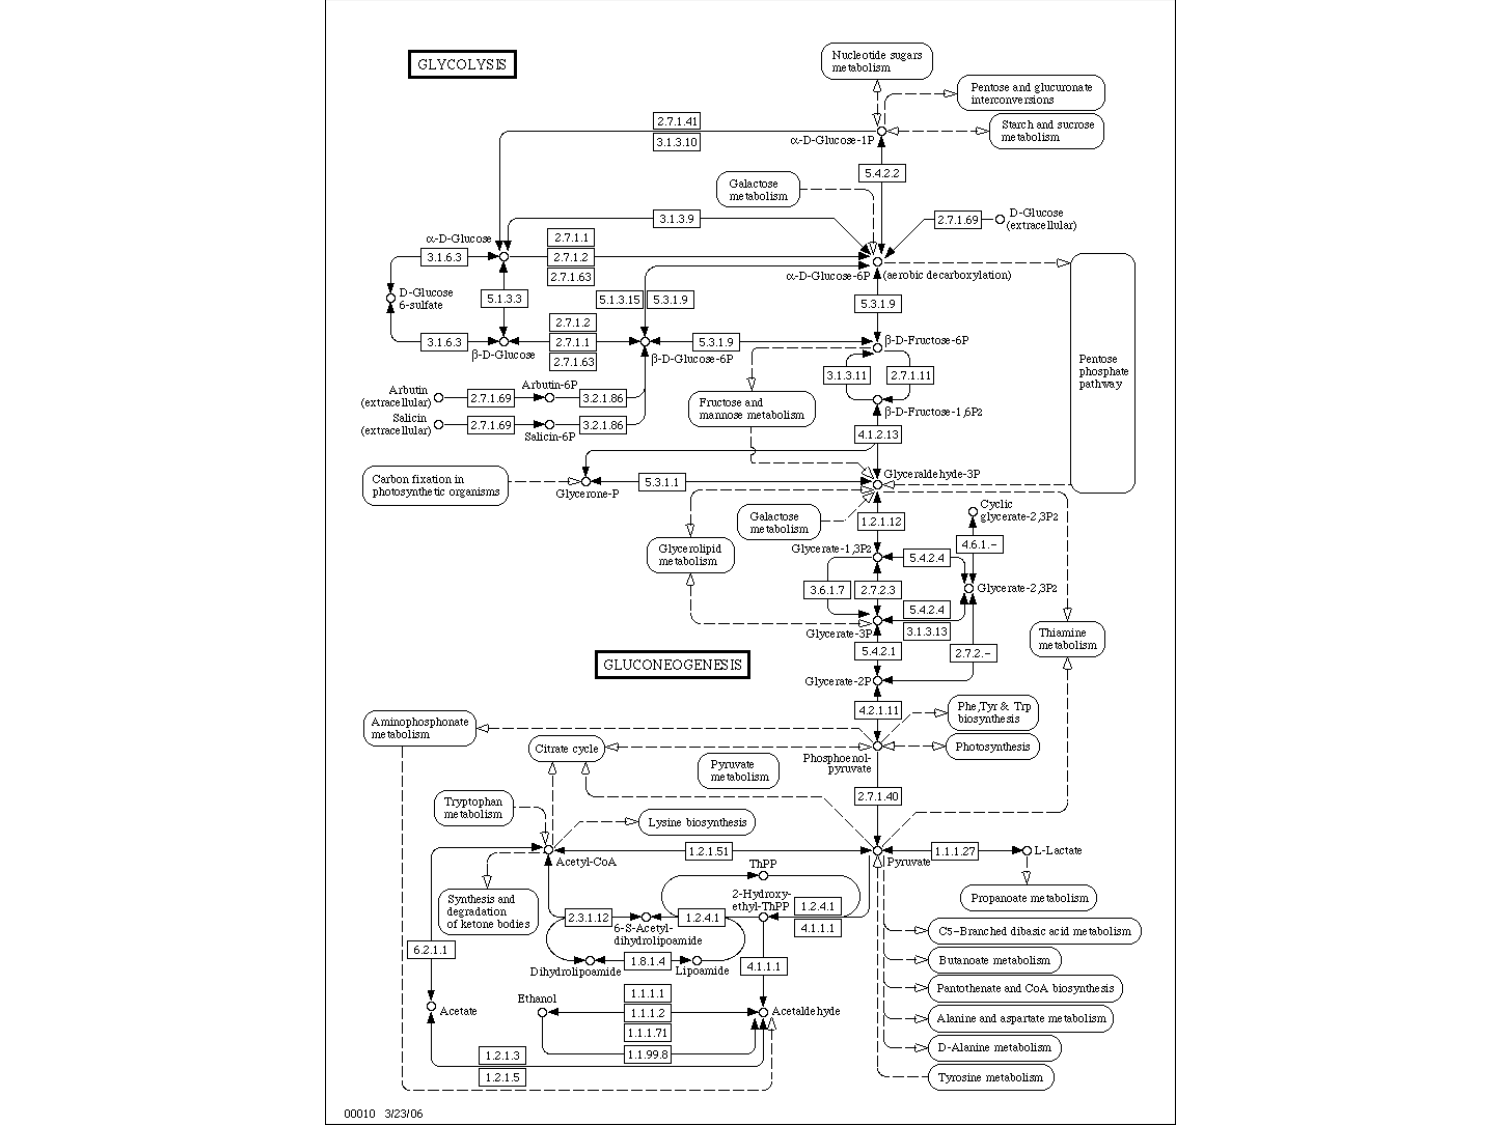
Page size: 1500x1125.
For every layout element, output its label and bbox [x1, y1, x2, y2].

picture [325, 0, 1176, 1125]
